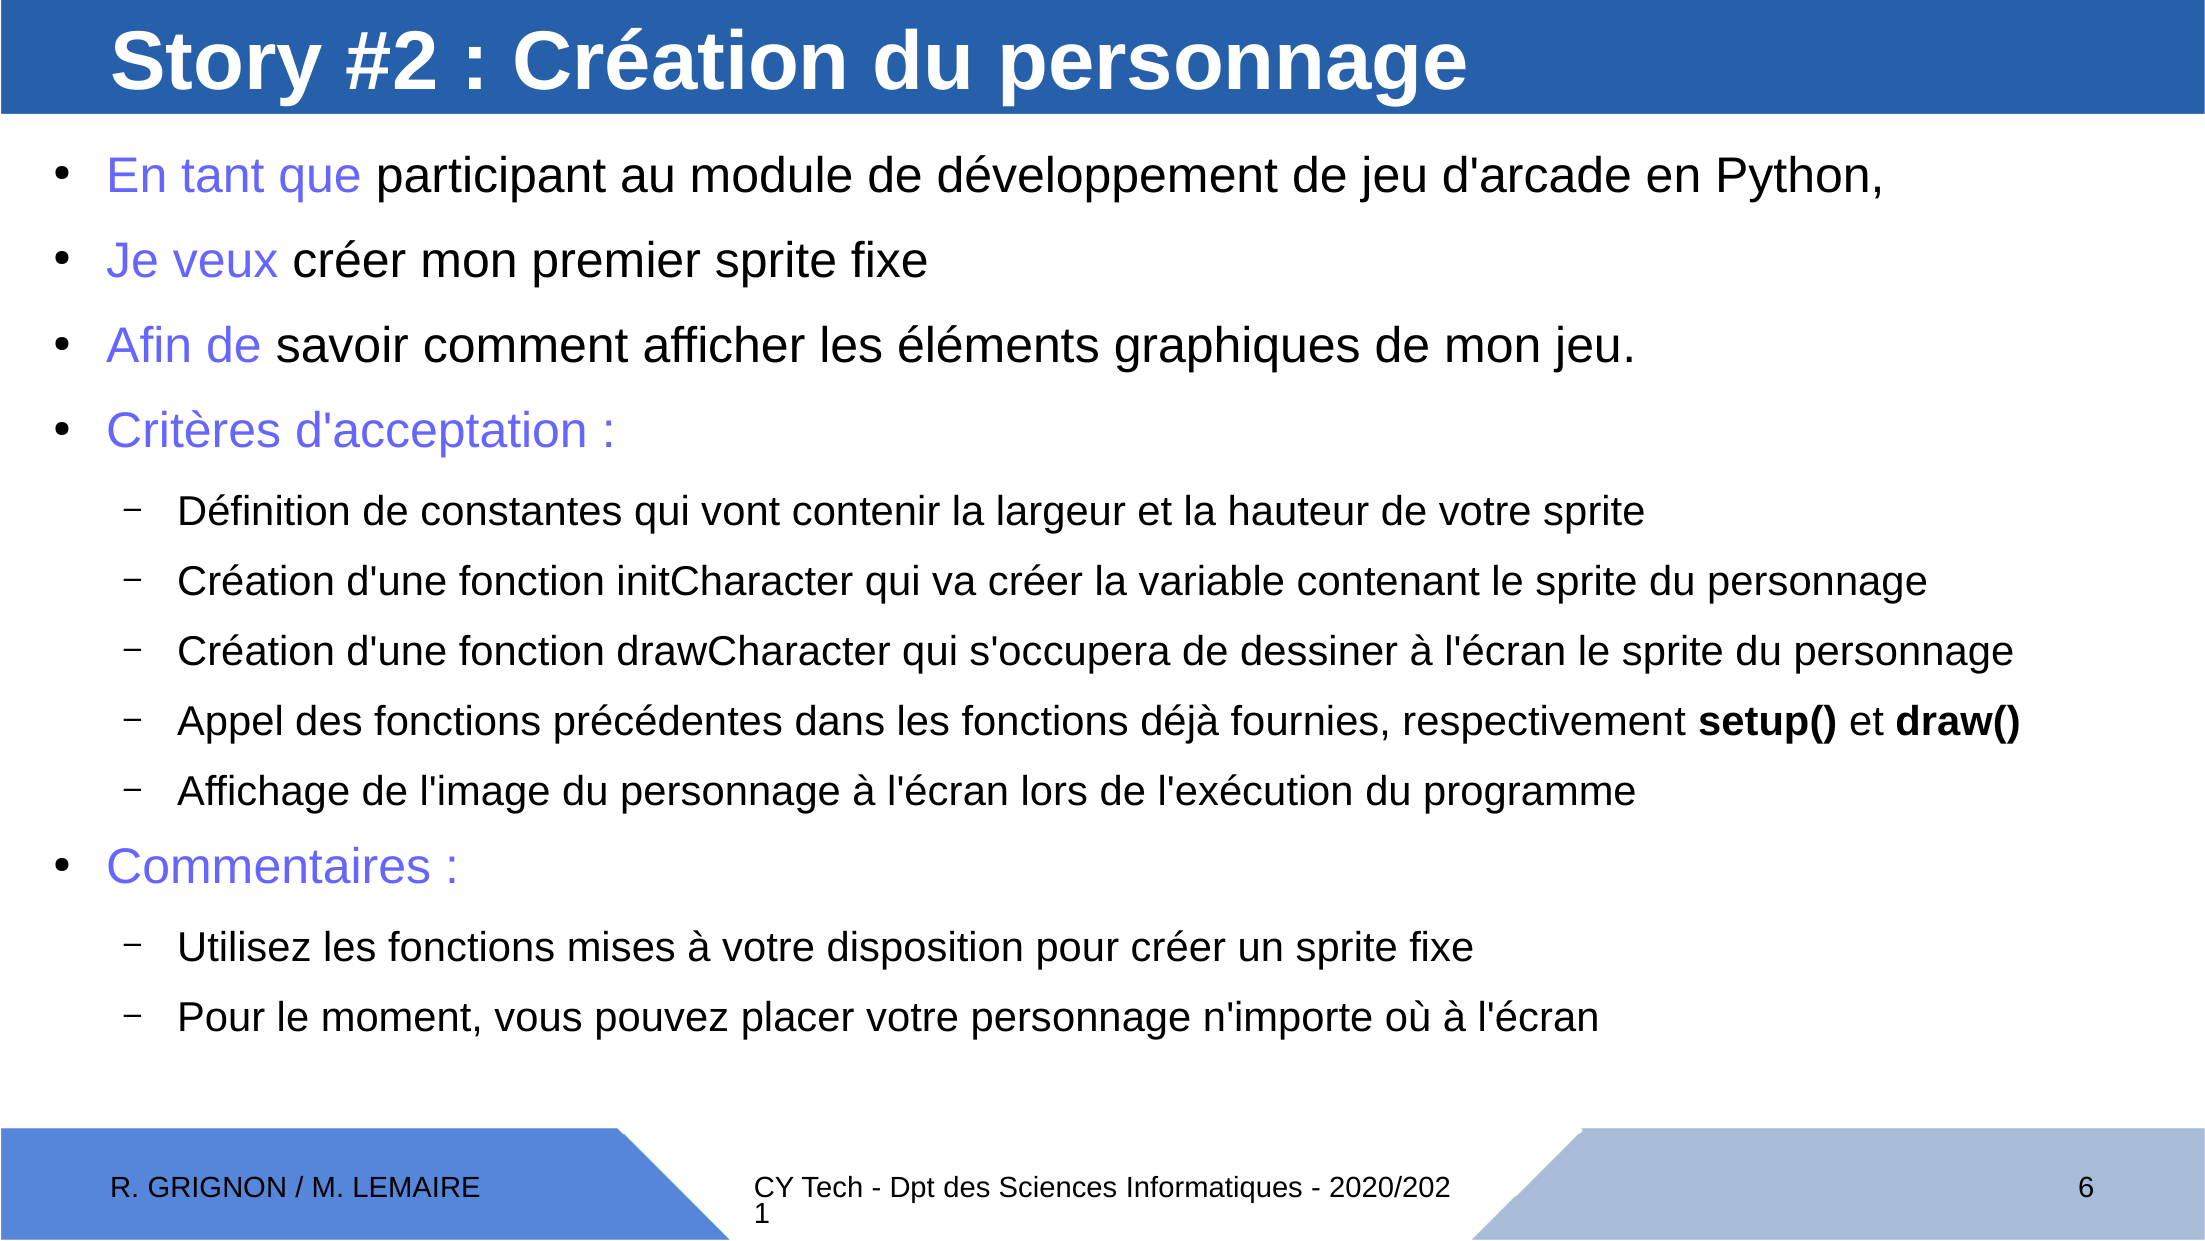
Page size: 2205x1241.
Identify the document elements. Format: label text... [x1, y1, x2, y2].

title Story #2 : Création du personnage [110, 49, 2095, 217]
picture [0, 0, 2205, 1241]
list En tant que participant au module de développement de jeu d'arcade en Python, Je veux créer mon premier sprite fixe Afin de savoir comment afficher les éléments graphiques de mon jeu. Critères d'acceptation : Définition de constantes qui vont contenir la largeur et la hauteur de votre sprite Création d'une fonction initCharacter qui va créer la variable contenant le sprite du personnage Création d'une fonction drawCharacter qui s'occupera de dessiner à l'écran le sprite du personnage Appel des fonctions précédentes dans les fonctions déjà fournies, respectivement setup() et draw() Affichage de l'image du personnage à l'écran lors de l'exécution du programme Commentaires : Utilisez les fonctions mises à votre disposition pour créer un sprite fixe Pour le moment, vous pouvez placer votre personnage n'importe où à l'écran [35, 217, 2186, 1087]
